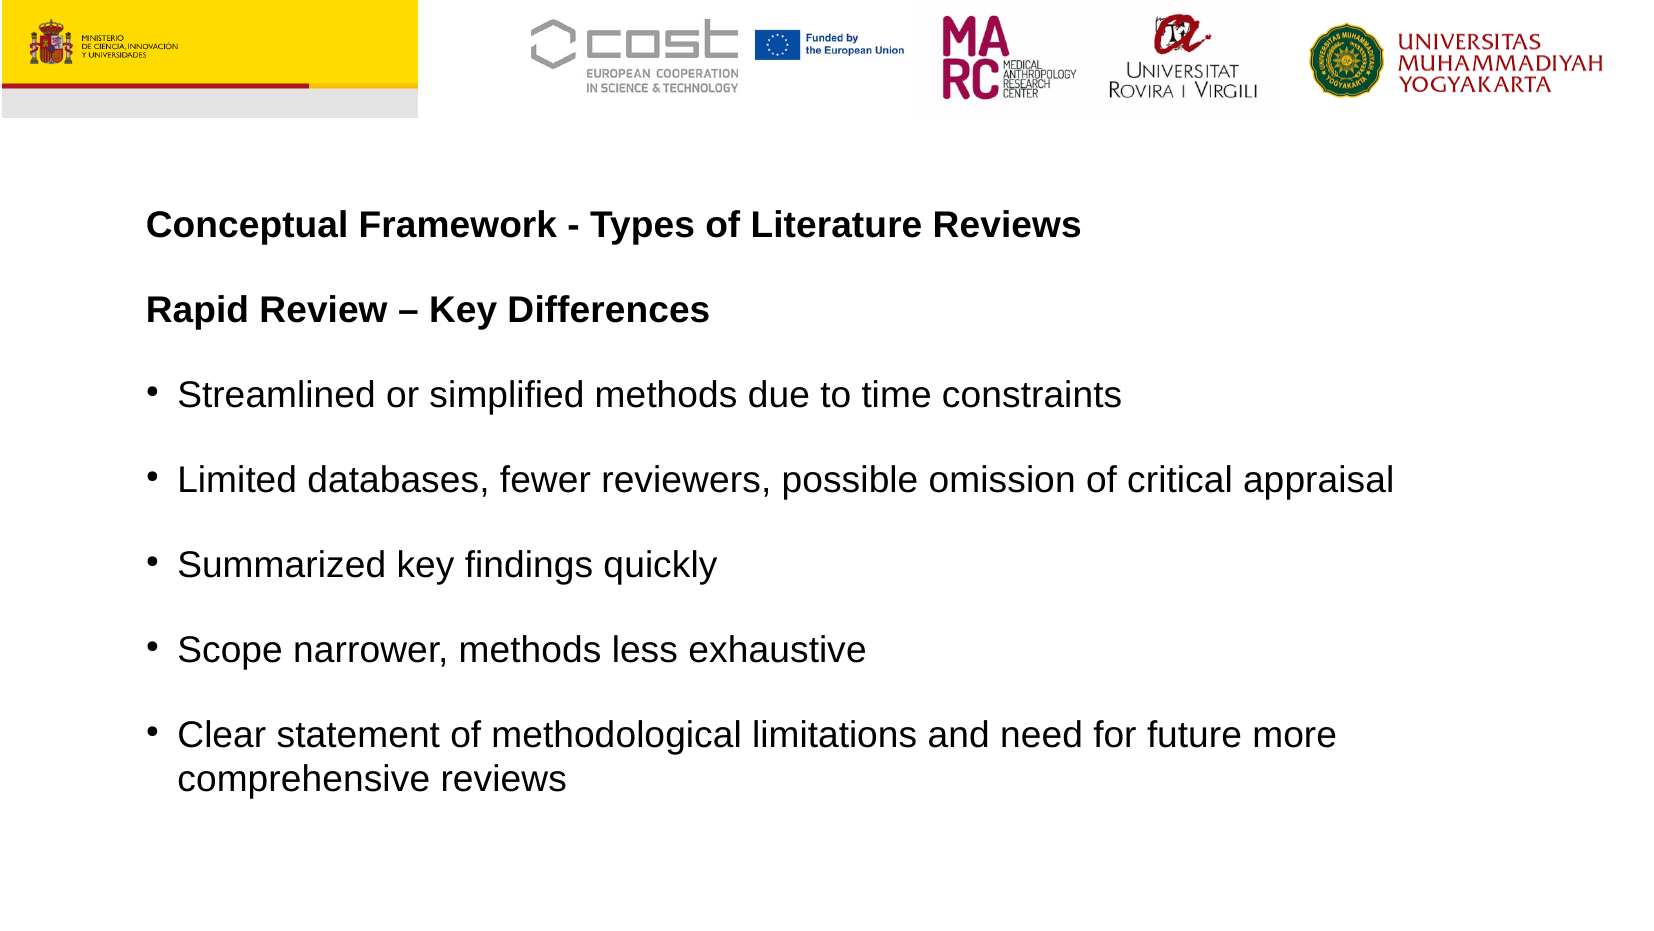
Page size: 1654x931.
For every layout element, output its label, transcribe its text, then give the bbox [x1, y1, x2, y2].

picture [2, 0, 1278, 119]
picture [1302, 14, 1613, 112]
text_box Conceptual Framework - Types of Literature Reviews Rapid Review – Key Differences Streamlined or simplified methods due to time constraints Limited databases, fewer reviewers, possible omission of critical appraisal Summarized key findings quickly Scope narrower, methods less exhaustive Clear statement of methodological limitations and need for future more comprehensive reviews [82, 200, 1552, 845]
